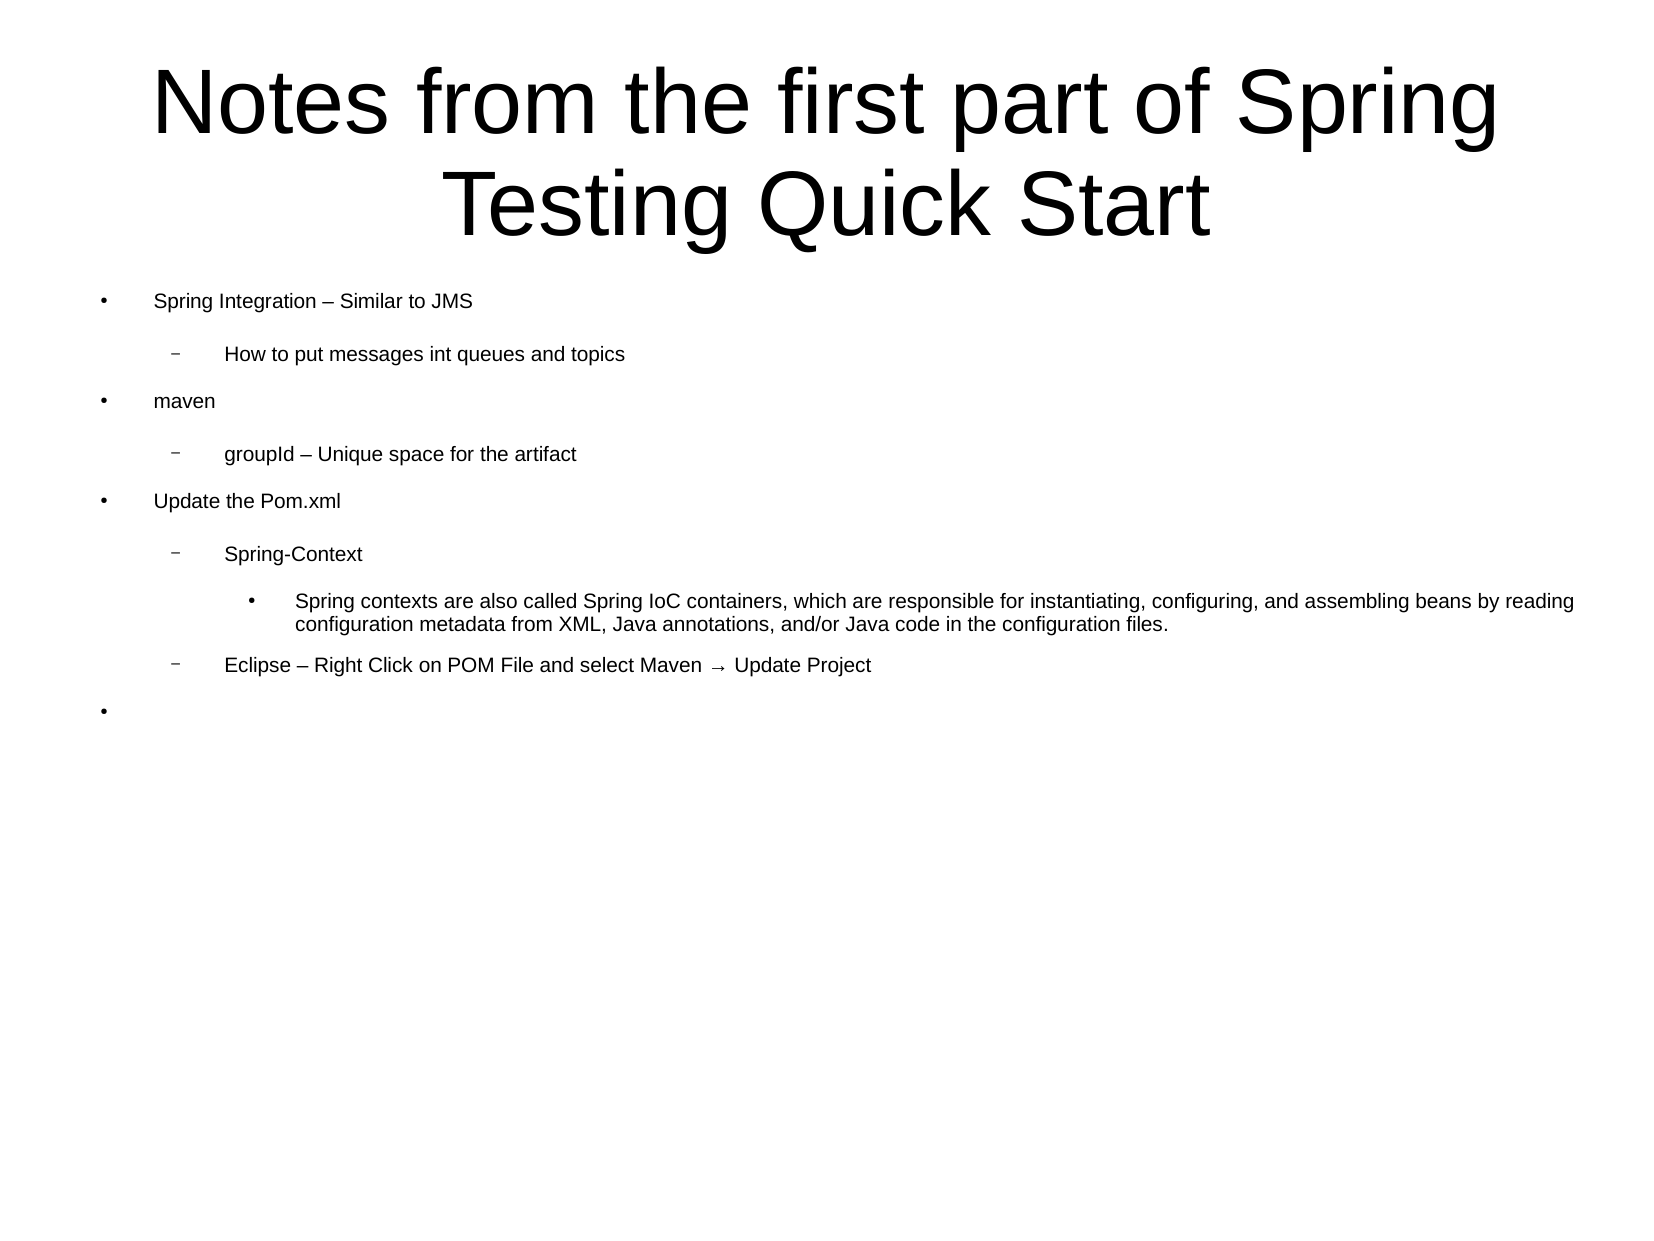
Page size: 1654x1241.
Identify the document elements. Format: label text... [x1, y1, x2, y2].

list Spring Integration – Similar to JMS How to put messages int queues and topics maven groupId – Unique space for the artifact Update the Pom.xml Spring-Context Spring contexts are also called Spring IoC containers, which are responsible for instantiating, configuring, and assembling beans by reading configuration metadata from XML, Java annotations, and/or Java code in the configuration files. Eclipse – Right Click on POM File and select Maven → Update Project [82, 290, 1621, 1216]
title Notes from the first part of Spring Testing Quick Start [82, 49, 1571, 257]
